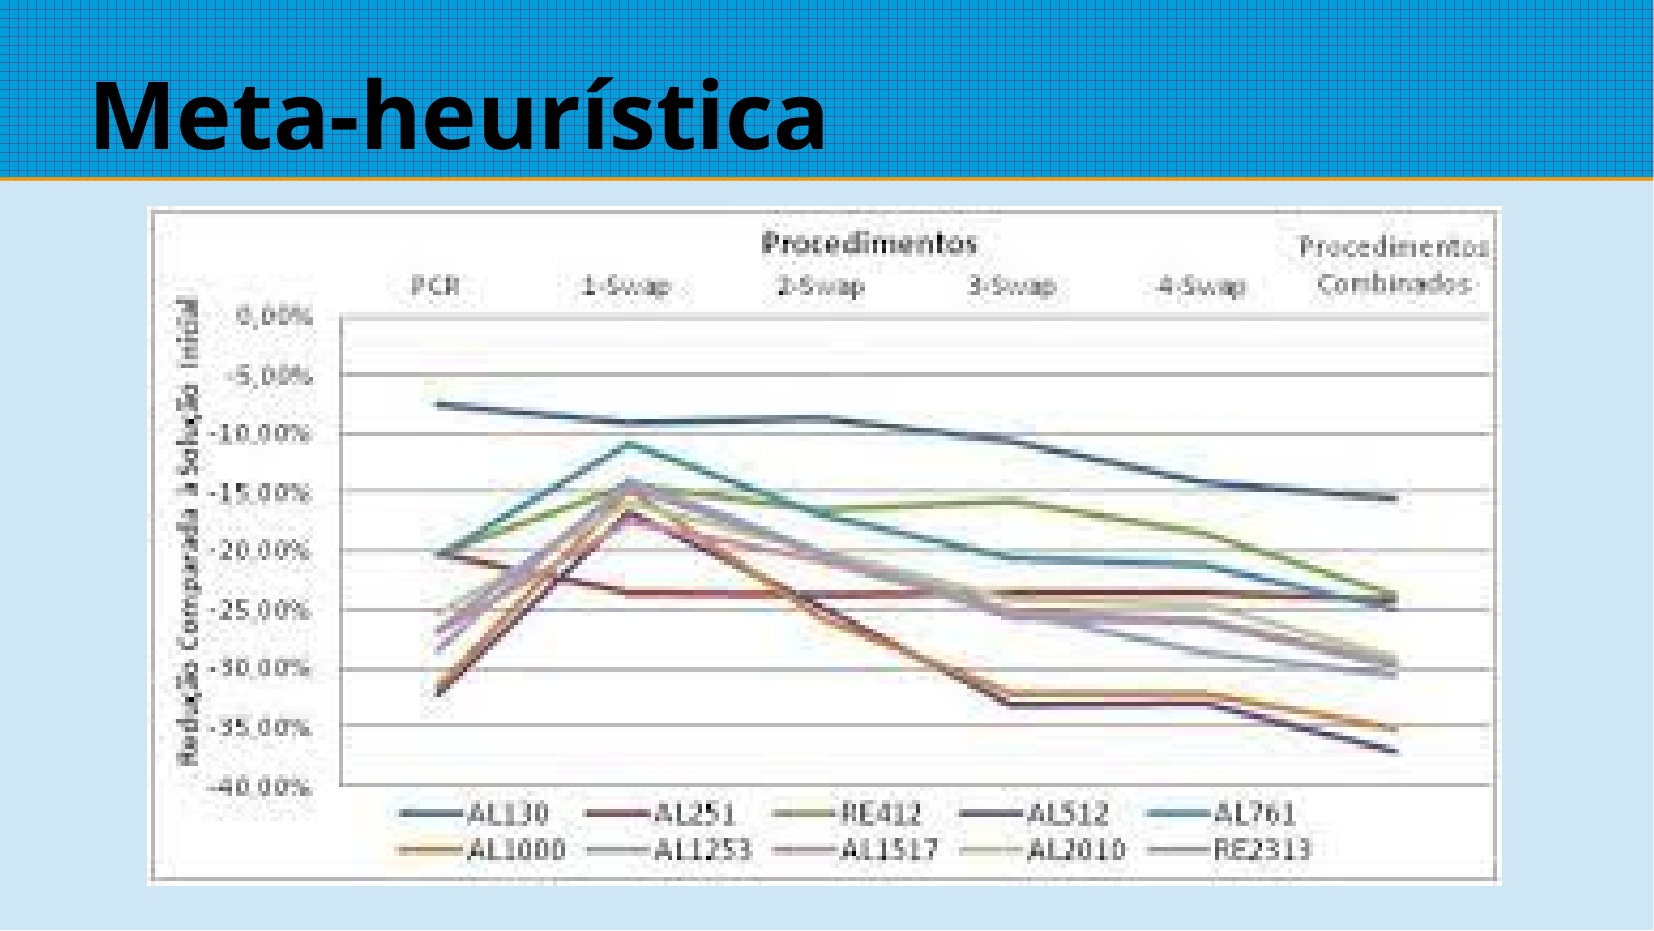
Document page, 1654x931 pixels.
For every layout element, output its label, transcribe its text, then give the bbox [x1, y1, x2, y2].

picture [147, 206, 1502, 886]
title Meta-heurística [88, 14, 1565, 178]
